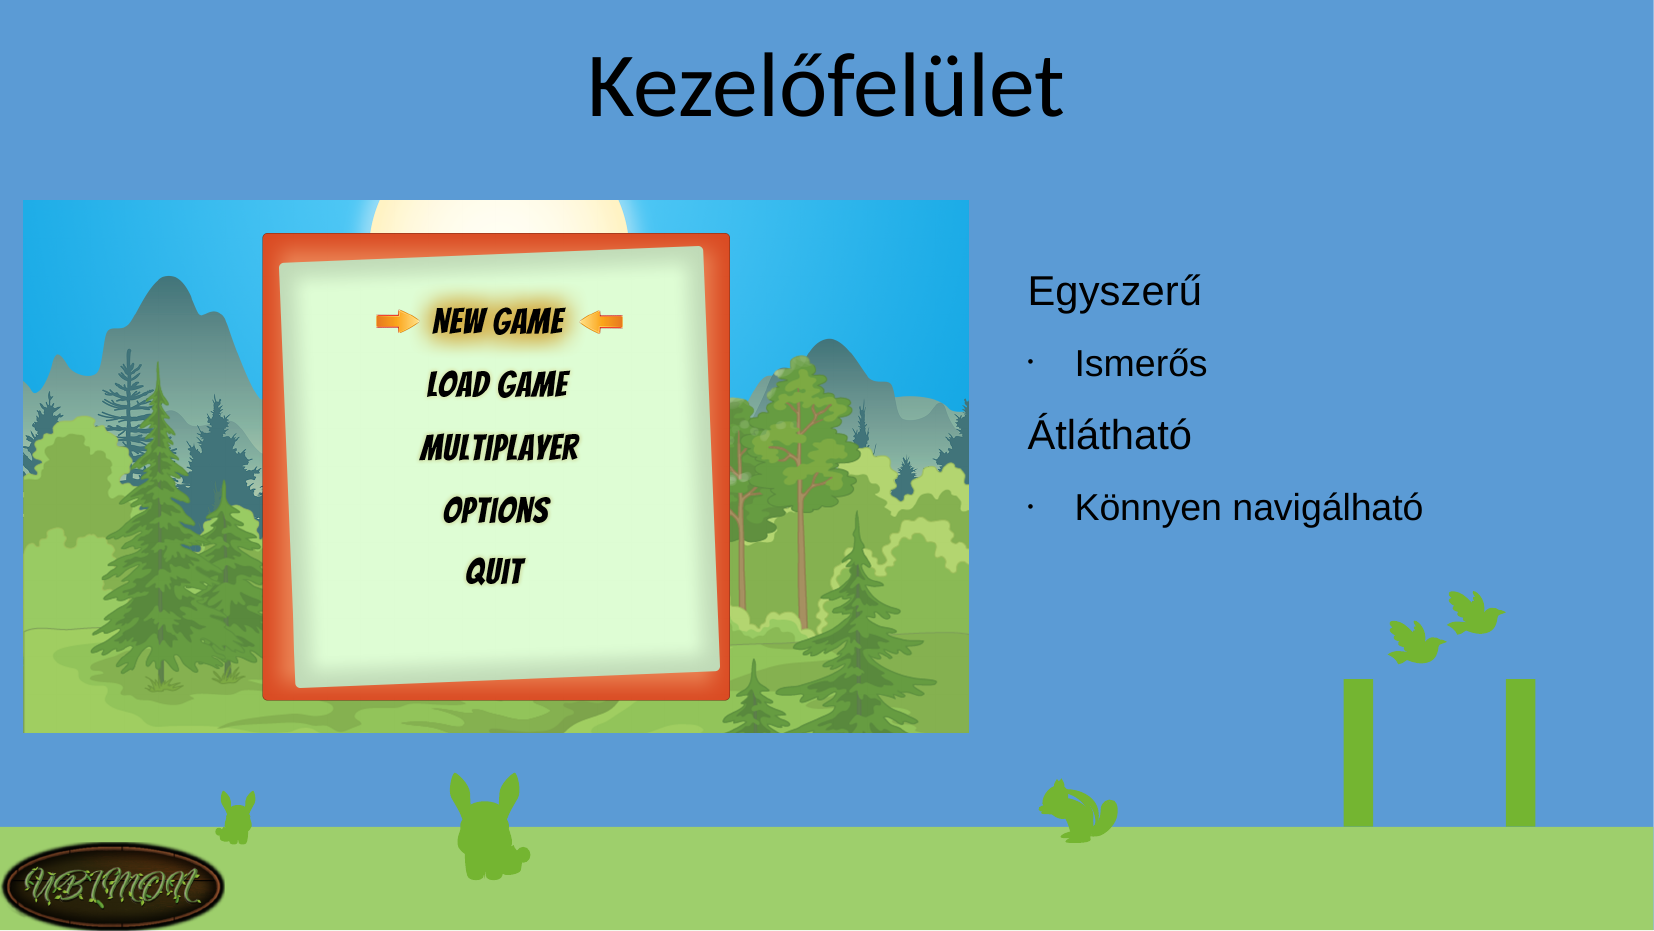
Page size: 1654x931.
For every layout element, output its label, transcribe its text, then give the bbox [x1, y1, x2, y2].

list Egyszerű Ismerős Átlátható Könnyen navigálható [1012, 261, 1557, 876]
picture [23, 200, 969, 733]
title Kezelőfelület [88, 29, 1565, 178]
picture [0, 842, 225, 931]
